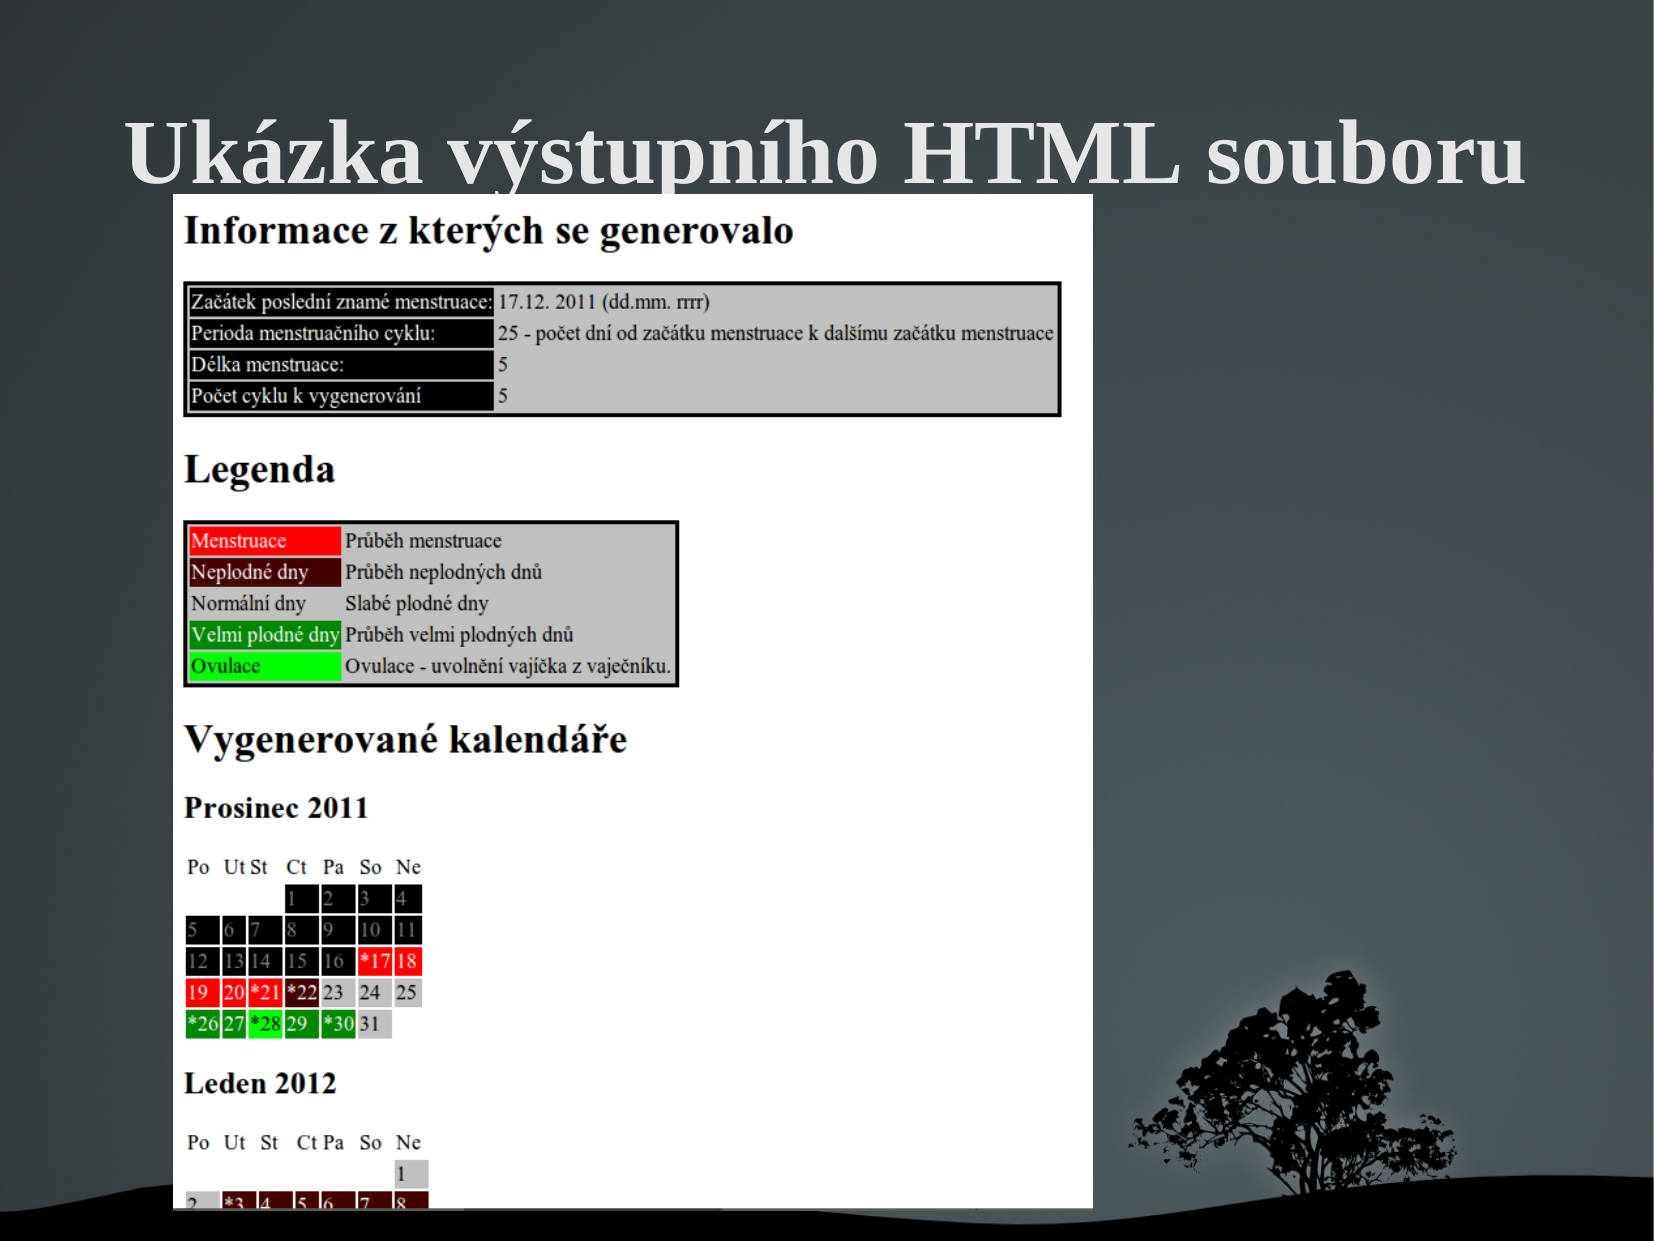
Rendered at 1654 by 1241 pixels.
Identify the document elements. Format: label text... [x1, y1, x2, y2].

title Ukázka výstupního HTML souboru [82, 49, 1571, 257]
picture [0, 0, 1654, 1241]
